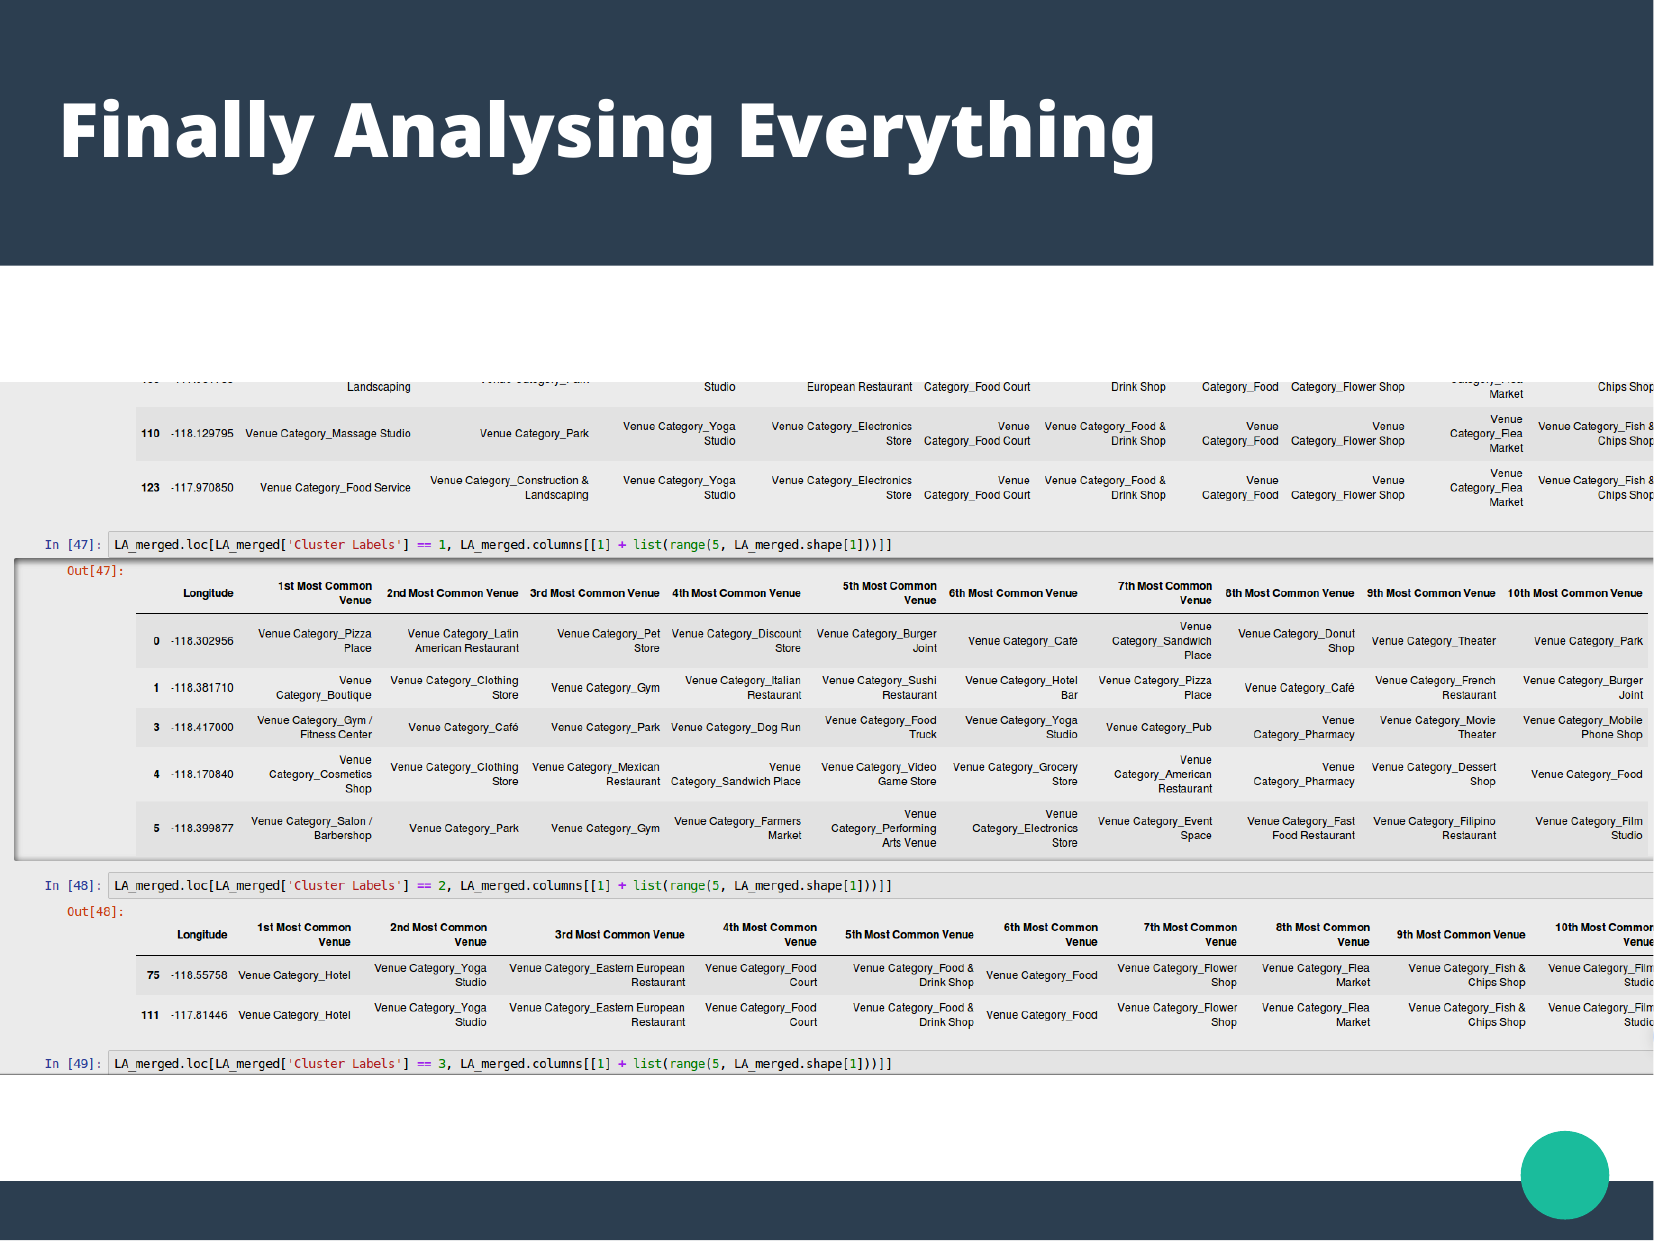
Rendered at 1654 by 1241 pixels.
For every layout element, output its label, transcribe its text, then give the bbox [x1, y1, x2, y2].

title Finally Analysing Everything [59, 49, 1595, 207]
picture [0, 382, 1654, 1075]
